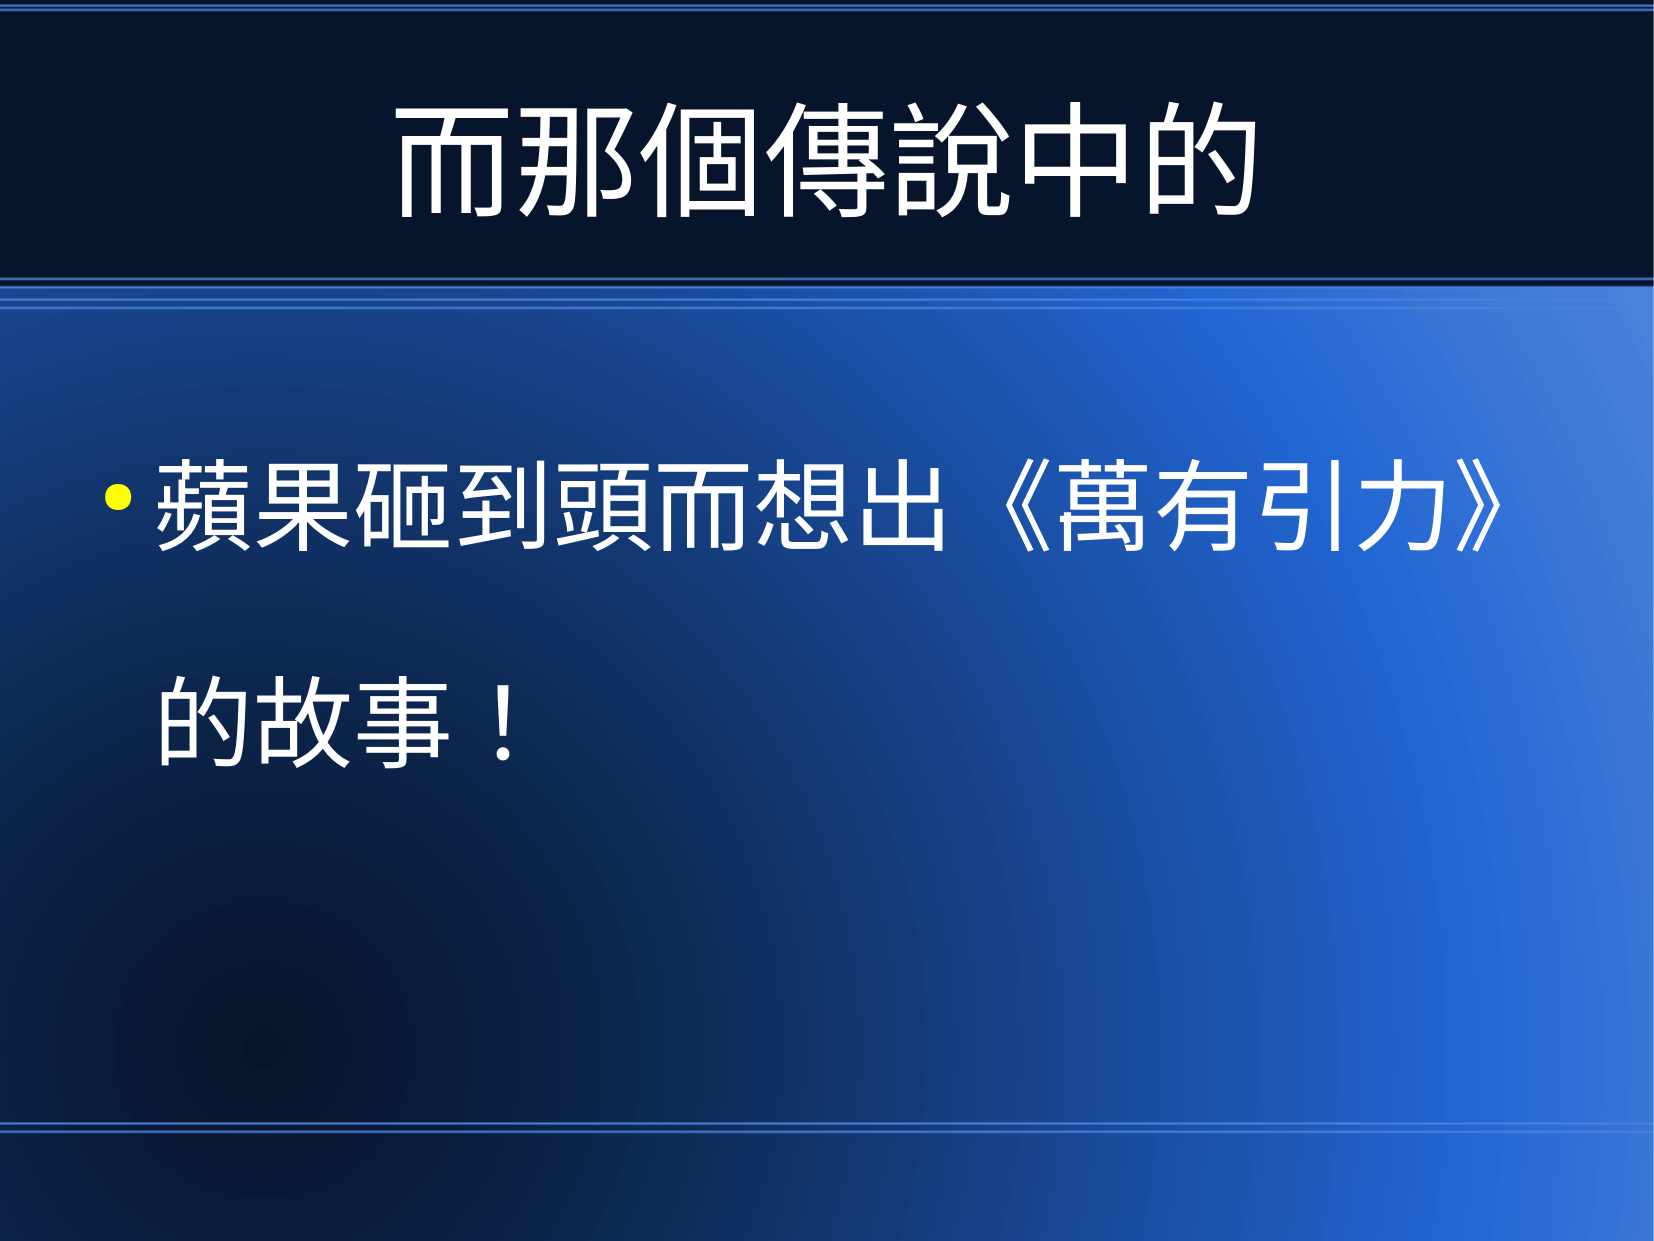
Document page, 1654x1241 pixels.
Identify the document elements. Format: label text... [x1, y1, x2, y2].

title 而那個傳說中的 [82, 49, 1571, 257]
list 蘋果砸到頭而想出《萬有引力》的故事！ [82, 355, 1571, 1241]
picture [0, 0, 1654, 1241]
